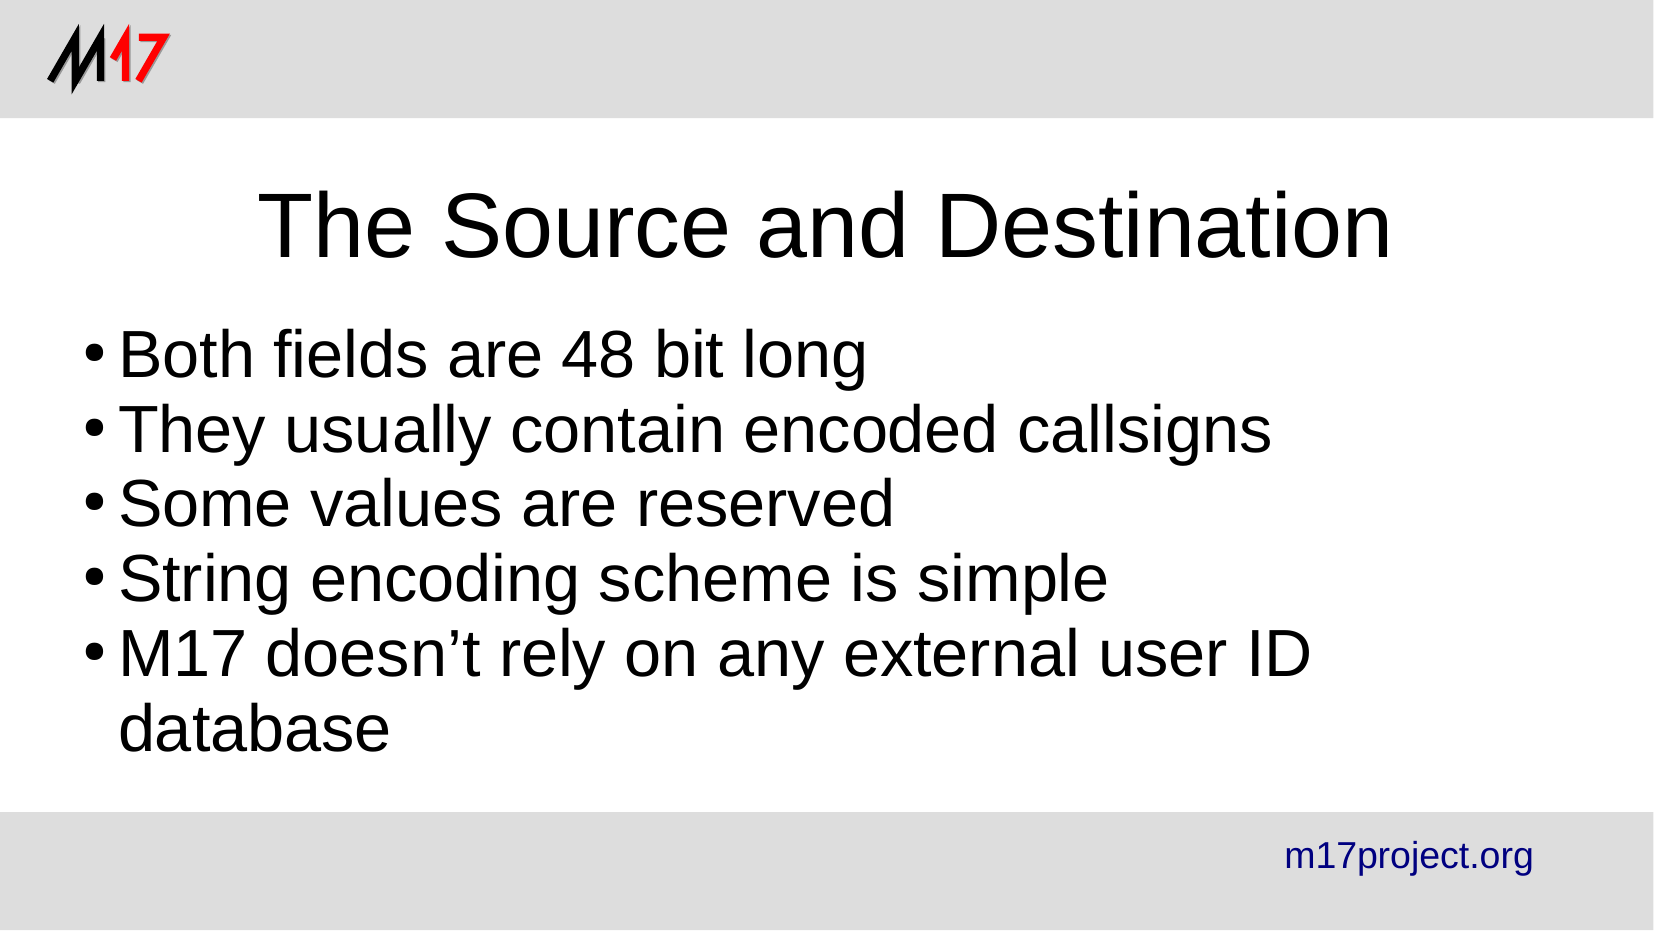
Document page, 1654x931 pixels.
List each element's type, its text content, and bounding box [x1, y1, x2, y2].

picture [39, 16, 178, 102]
title The Source and Destination [82, 147, 1571, 303]
subtitle Both fields are 48 bit long They usually contain encoded callsigns Some values are reserved String encoding scheme is simple M17 doesn’t rely on any external user ID database [82, 316, 1571, 812]
text_box [0, 812, 1654, 931]
text_box m17project.org [1269, 826, 1654, 897]
text_box [0, 0, 1654, 119]
